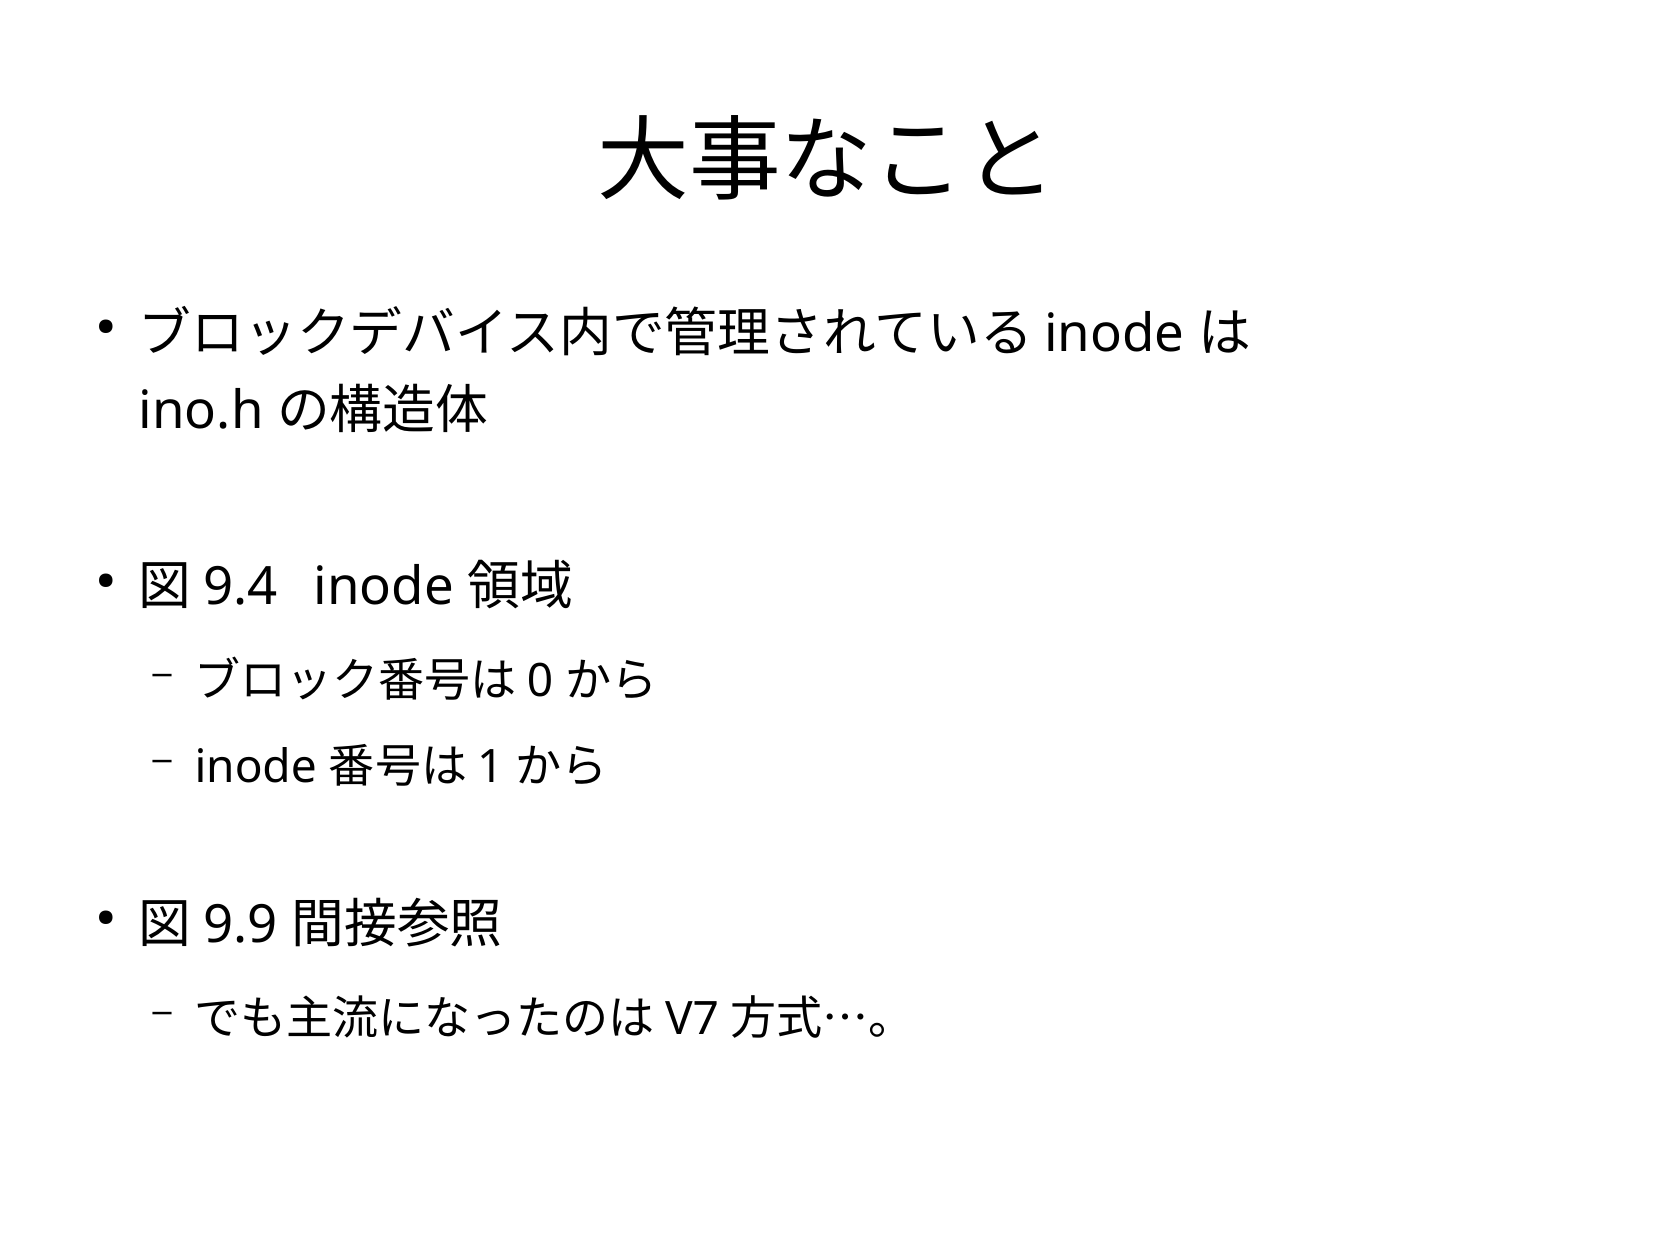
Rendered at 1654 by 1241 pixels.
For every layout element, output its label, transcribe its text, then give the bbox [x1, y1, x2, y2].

list ブロックデバイス内で管理されている inode は ino.h の構造体 図 9.4 inode 領域 ブロック番号は 0 から inode 番号は 1 から 図 9.9 間接参照 でも主流になったのは V7 方式…。 [82, 290, 1538, 1052]
title 大事なこと [82, 49, 1571, 257]
